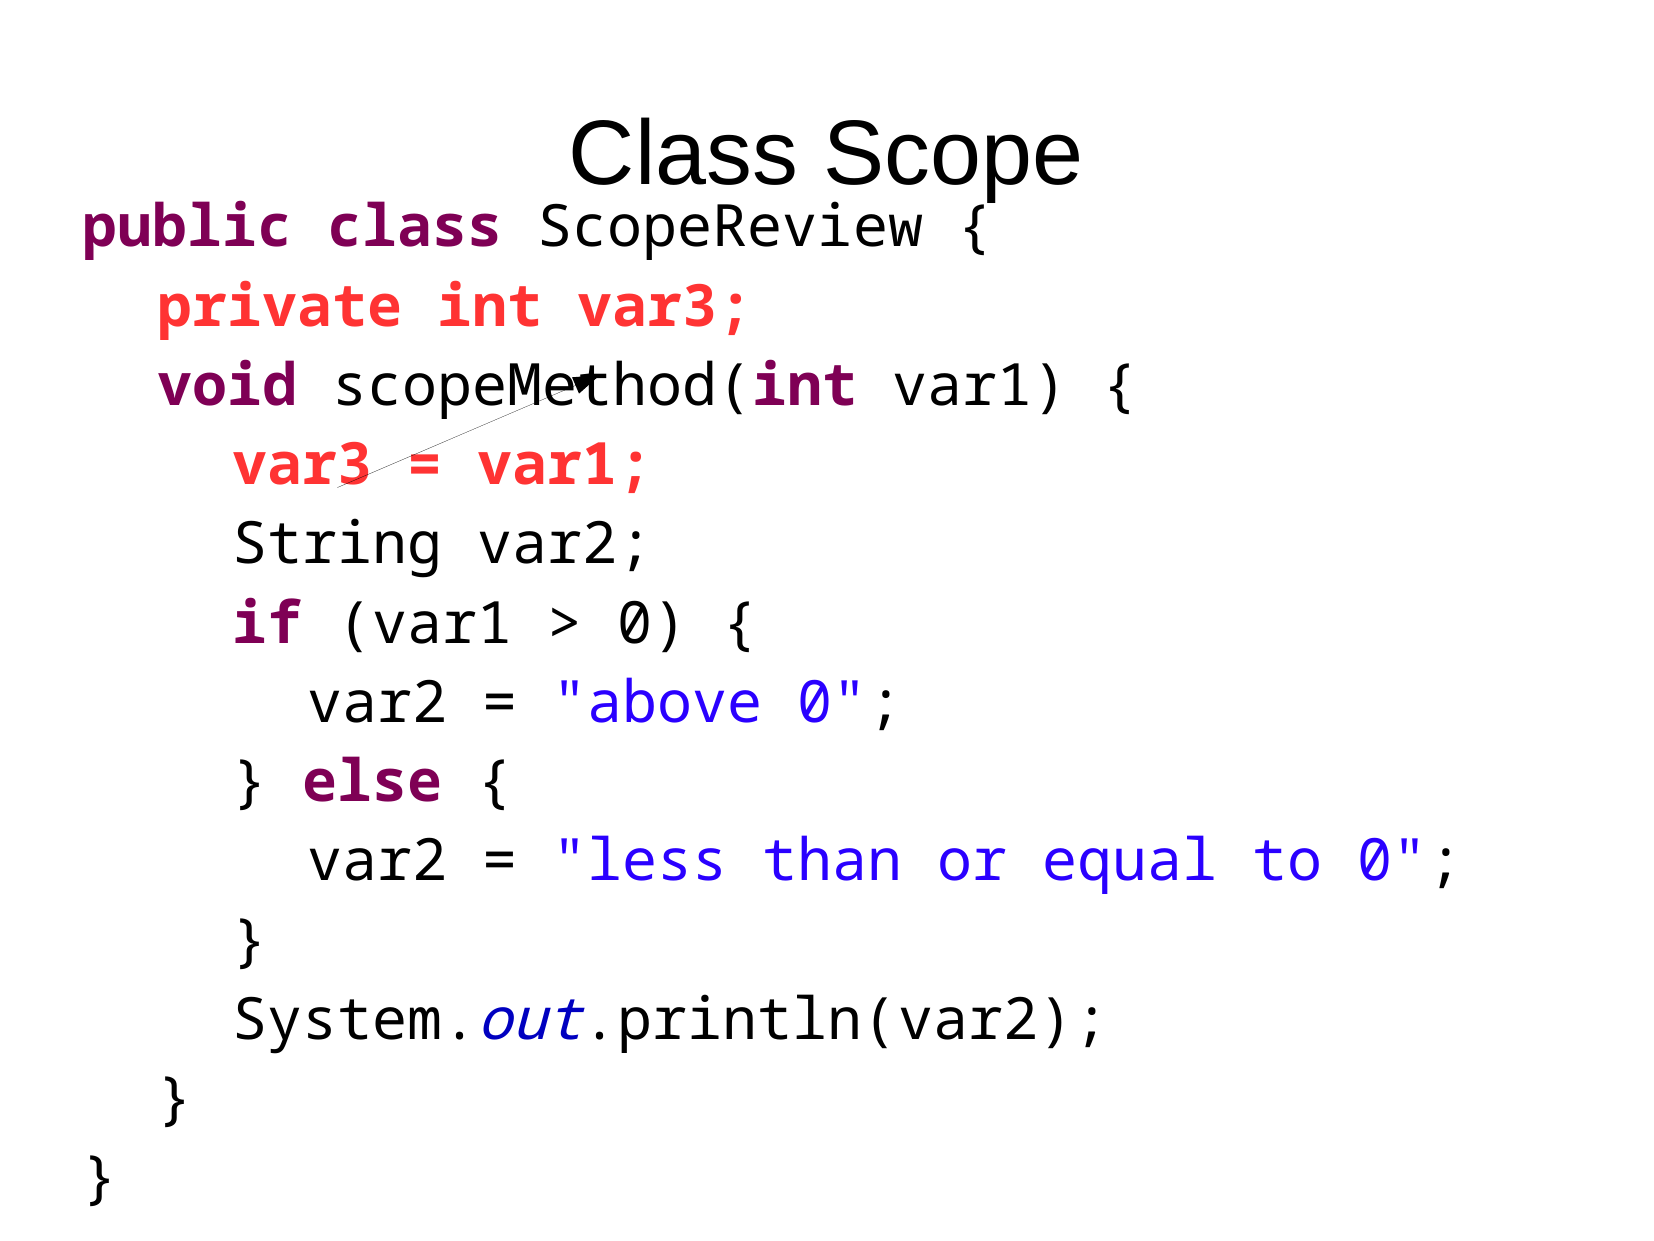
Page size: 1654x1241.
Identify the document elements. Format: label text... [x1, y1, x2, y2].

title Class Scope [82, 56, 1571, 250]
text_box public class ScopeReview { private int var3; void scopeMethod(int var1) { var3 = var1; String var2; if (var1 > 0) { var2 = "above 0"; } else { var2 = "less than or equal to 0"; } System.out.println(var2); } } [82, 256, 1571, 1144]
